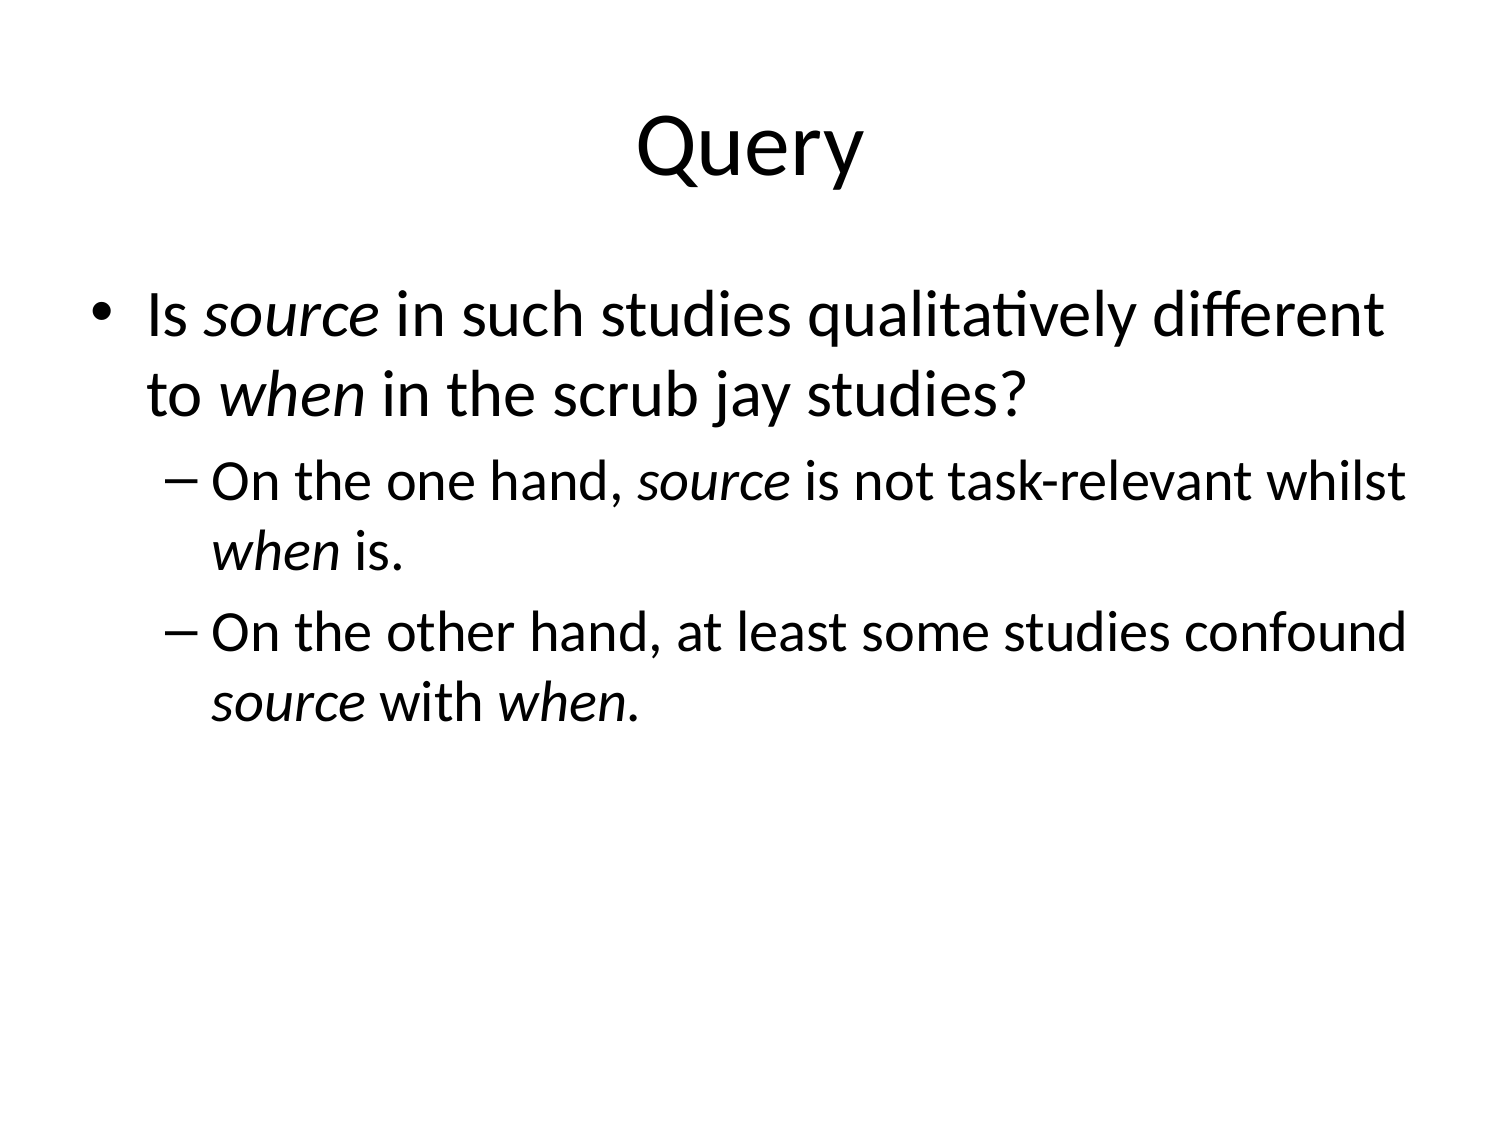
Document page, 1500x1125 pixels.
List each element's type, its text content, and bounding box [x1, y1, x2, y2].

title Query [75, 45, 1425, 233]
list Is source in such studies qualitatively different to when in the scrub jay studies? On the one hand, source is not task-relevant whilst when is. On the other hand, at least some studies confound source with when. [75, 262, 1425, 1005]
